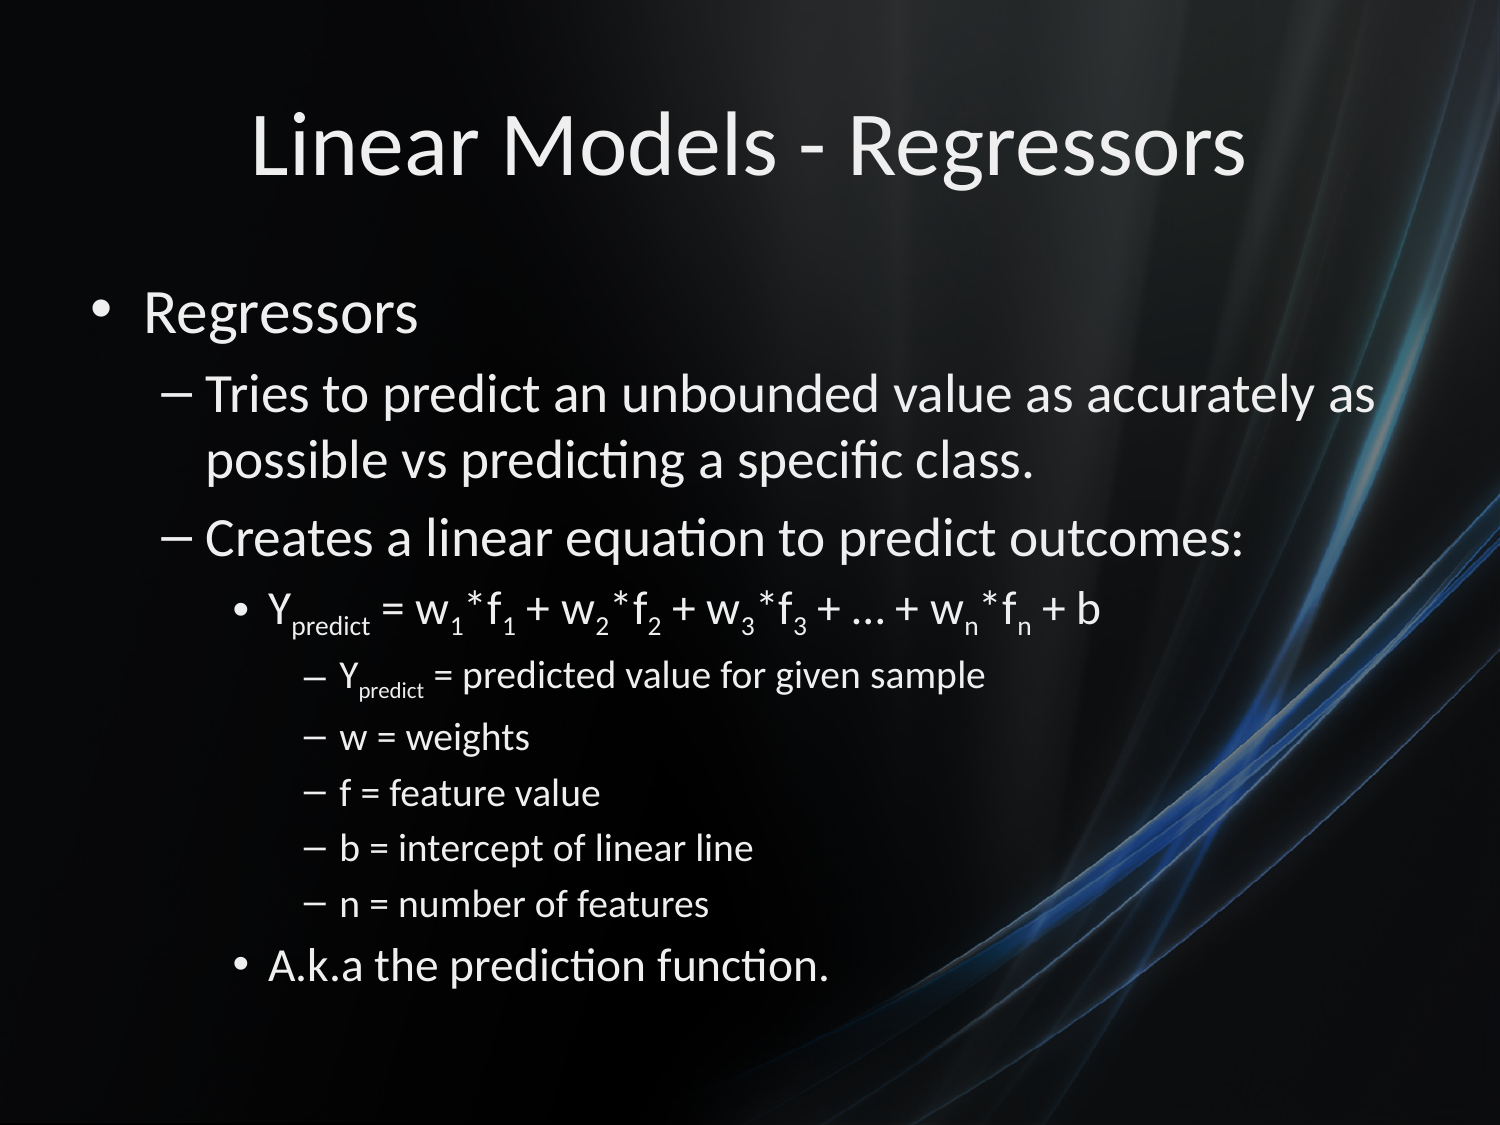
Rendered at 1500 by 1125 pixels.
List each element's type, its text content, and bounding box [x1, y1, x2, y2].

title Linear Models - Regressors [75, 45, 1425, 233]
picture [0, 0, 1500, 1125]
list Regressors Tries to predict an unbounded value as accurately as possible vs predicting a specific class. Creates a linear equation to predict outcomes: Ypredict = w1*f1 + w2*f2 + w3*f3 + … + wn*fn + b Ypredict = predicted value for given sample w = weights f = feature value b = intercept of linear line n = number of features A.k.a the prediction function. [75, 262, 1425, 1005]
